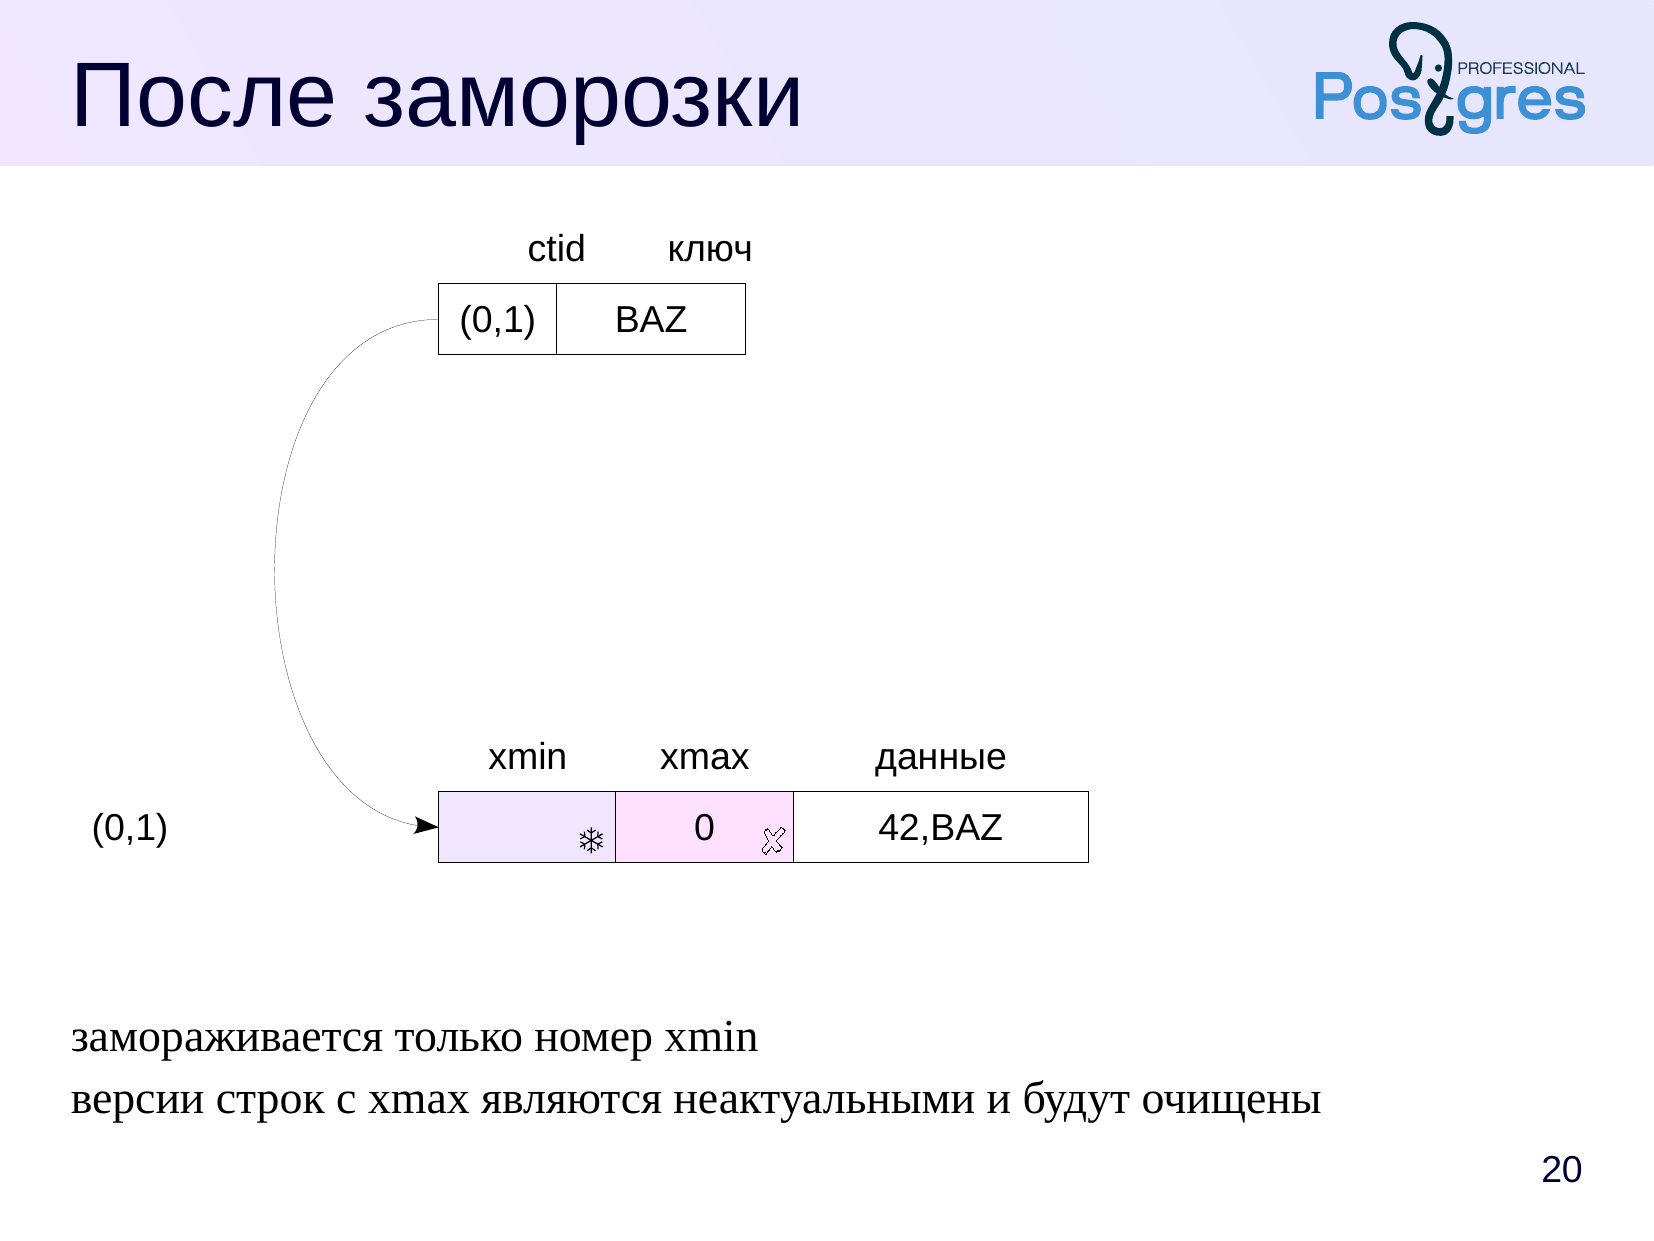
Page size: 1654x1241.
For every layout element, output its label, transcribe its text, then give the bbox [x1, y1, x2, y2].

text_box ctid [497, 213, 615, 283]
list замораживается только номер xmin версии строк с xmax являются неактуальными и будут очищены [70, 283, 1583, 1141]
title После заморозки [70, 43, 1241, 147]
text_box ключ [615, 213, 805, 283]
